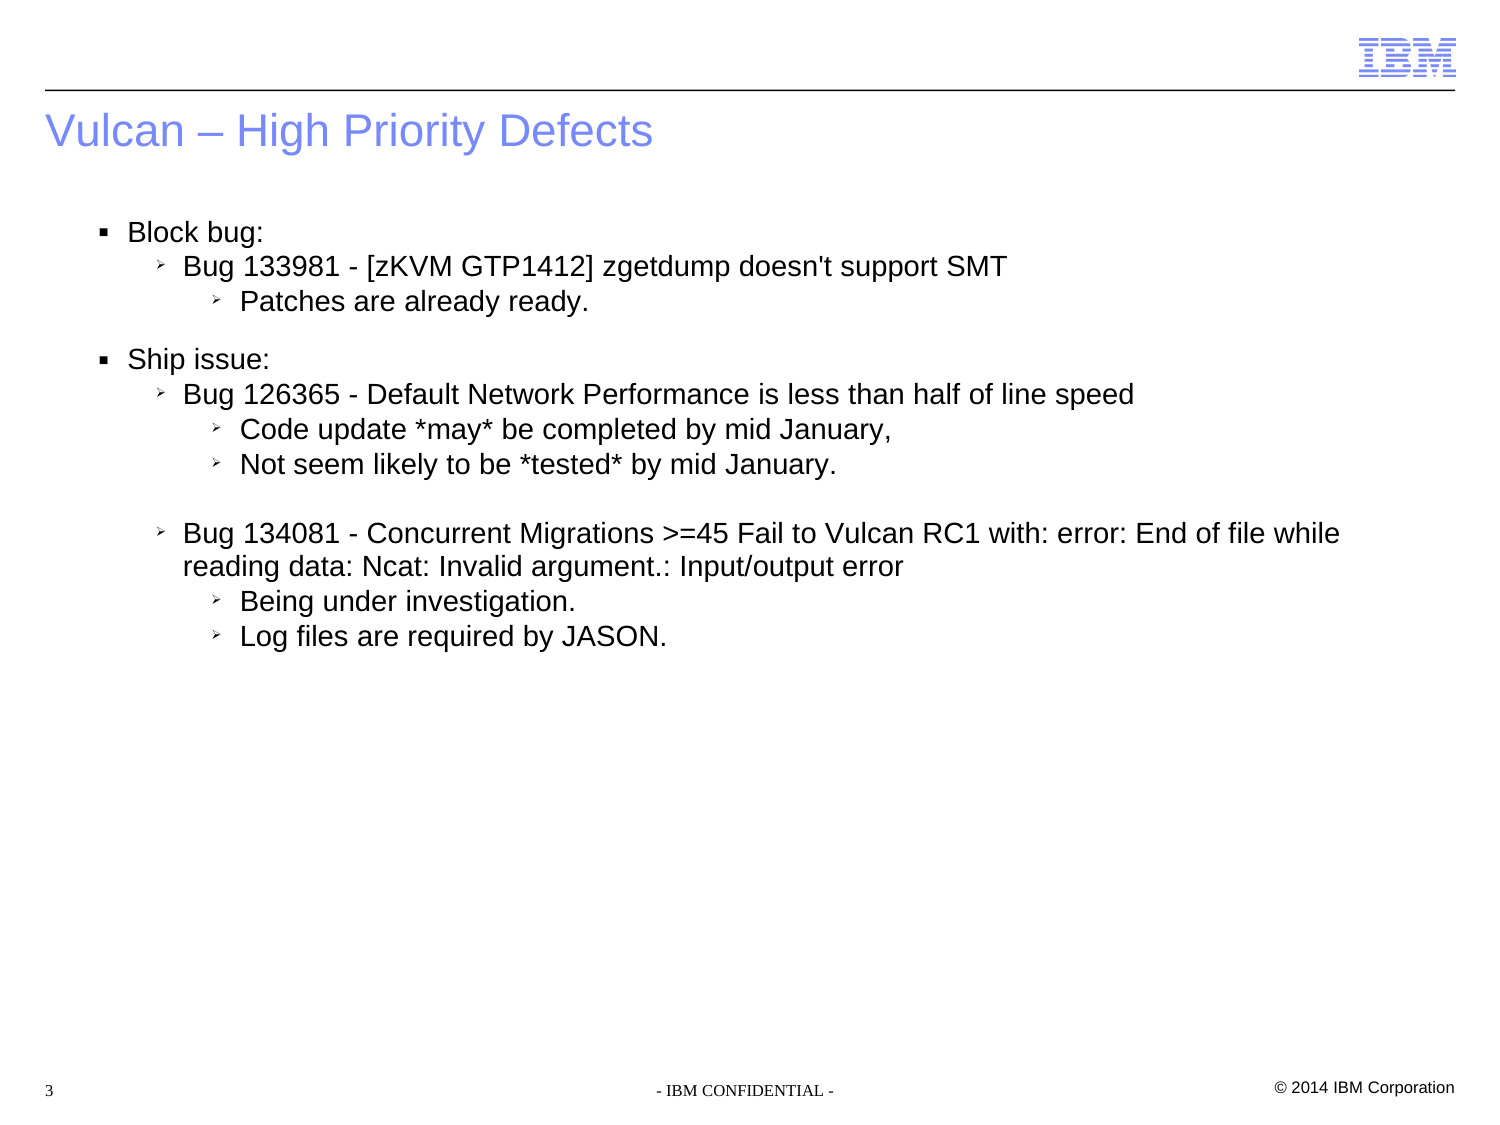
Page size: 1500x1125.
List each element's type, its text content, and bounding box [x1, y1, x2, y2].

picture [1359, 37, 1456, 77]
list Block bug: Bug 133981 - [zKVM GTP1412] zgetdump doesn't support SMT Patches are already ready. Ship issue: Bug 126365 - Default Network Performance is less than half of line speed Code update *may* be completed by mid January, Not seem likely to be *tested* by mid January. Bug 134081 - Concurrent Migrations >=45 Fail to Vulcan RC1 with: error: End of file while reading data: Ncat: Invalid argument.: Input/output error Being under investigation. Log files are required by JASON. [83, 208, 1369, 890]
title Vulcan – High Priority Defects [30, 97, 1456, 203]
